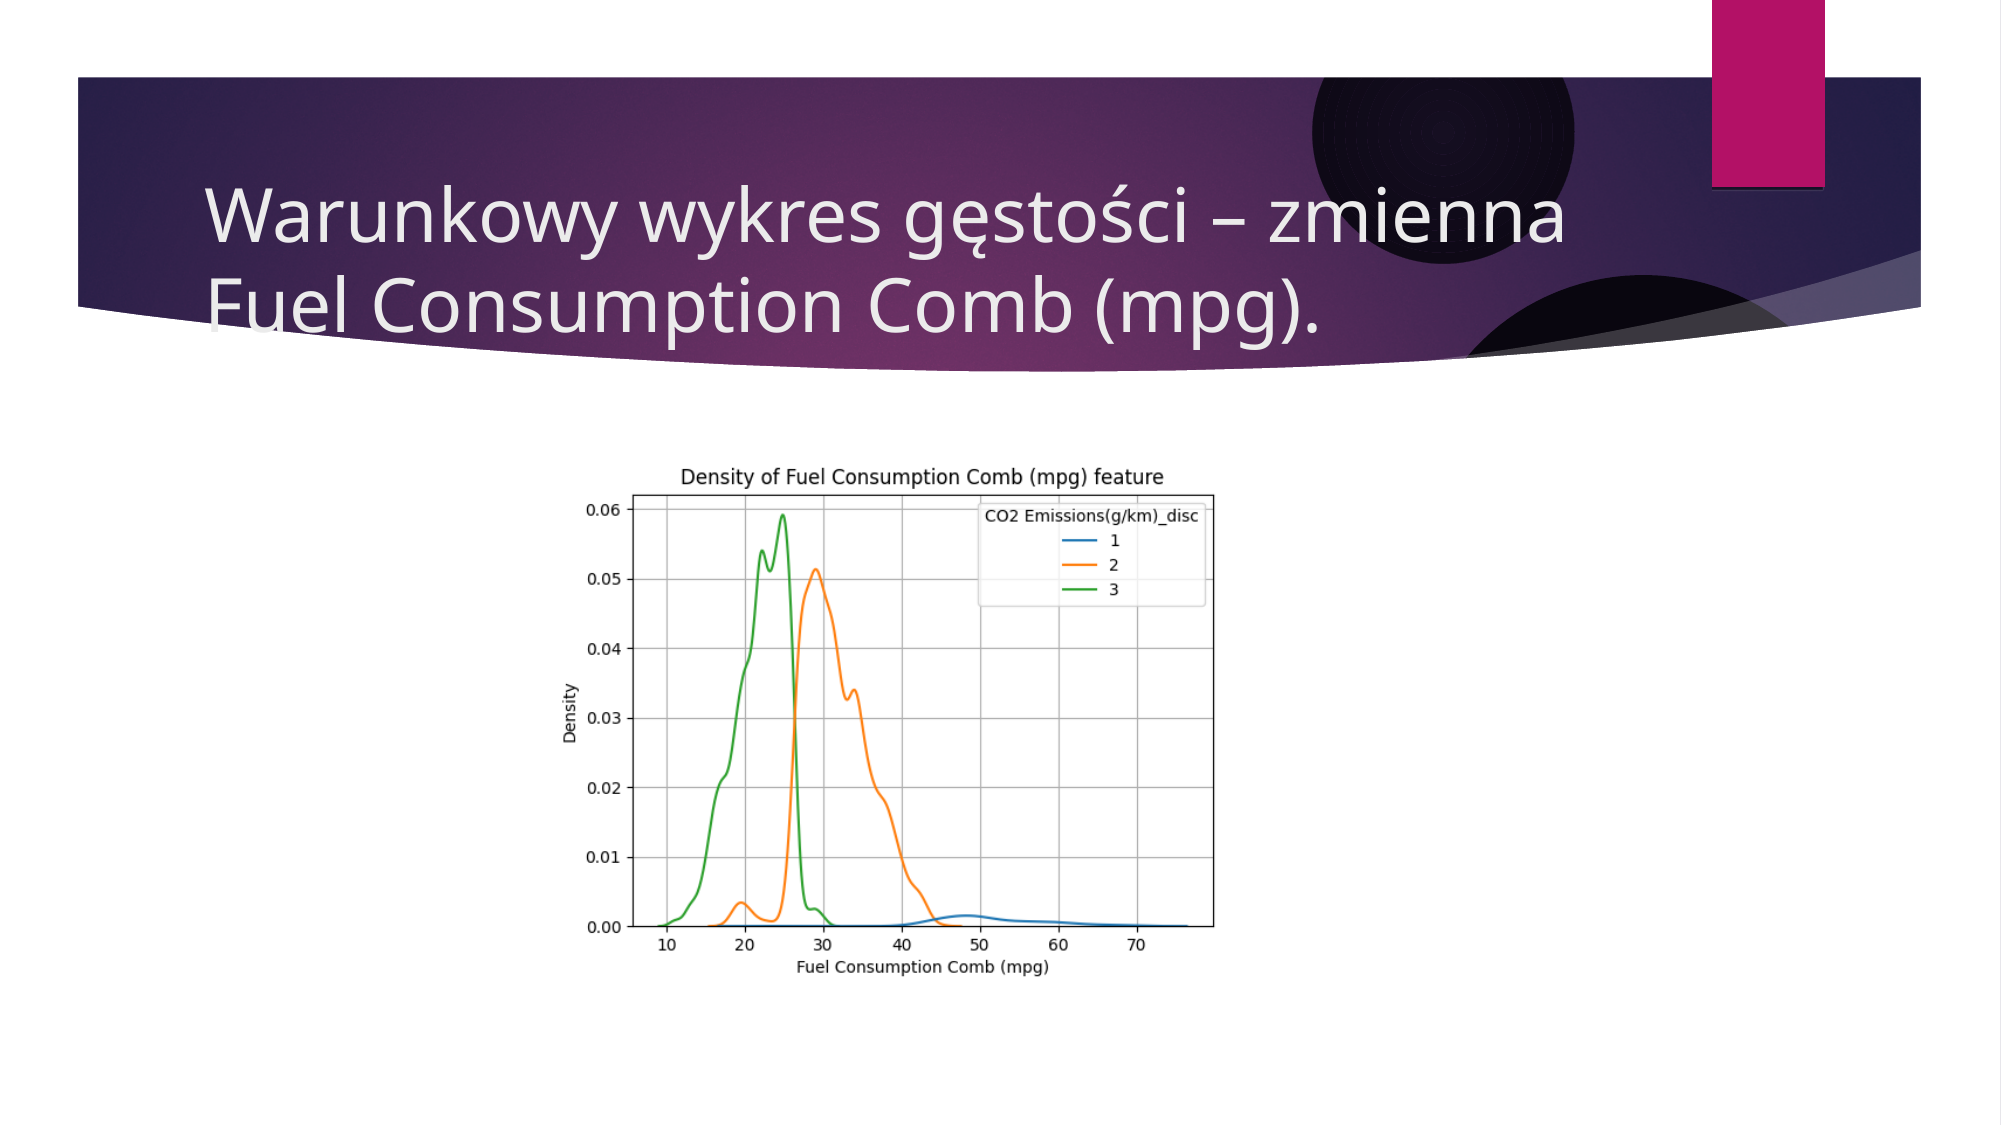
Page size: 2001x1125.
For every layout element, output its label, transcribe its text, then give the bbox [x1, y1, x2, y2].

title Warunkowy wykres gęstości – zmienna Fuel Consumption Comb (mpg). [189, 159, 1627, 276]
picture [539, 427, 1288, 988]
